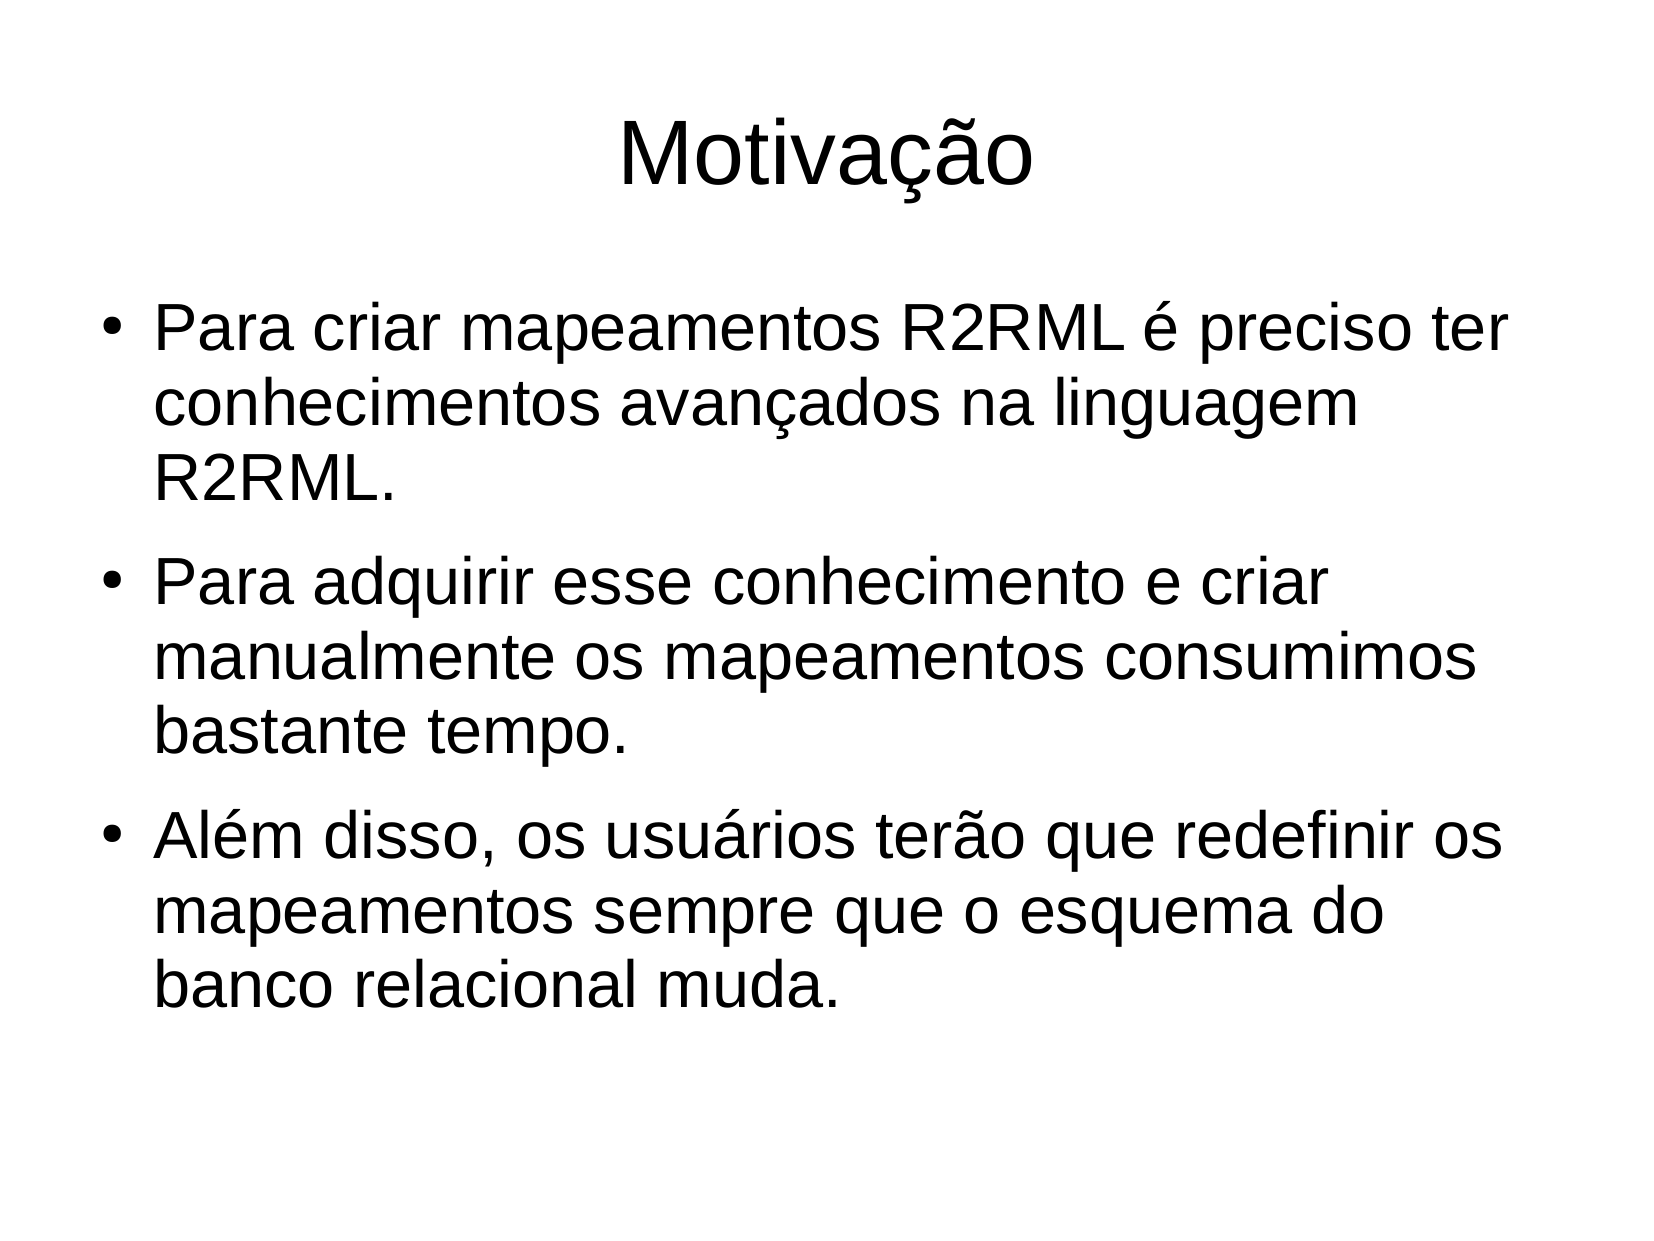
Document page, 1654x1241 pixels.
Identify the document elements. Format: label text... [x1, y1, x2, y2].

list Para criar mapeamentos R2RML é preciso ter conhecimentos avançados na linguagem R2RML. Para adquirir esse conhecimento e criar manualmente os mapeamentos consumimos bastante tempo. Além disso, os usuários terão que redefinir os mapeamentos sempre que o esquema do banco relacional muda. [82, 290, 1571, 1109]
title Motivação [82, 49, 1571, 257]
